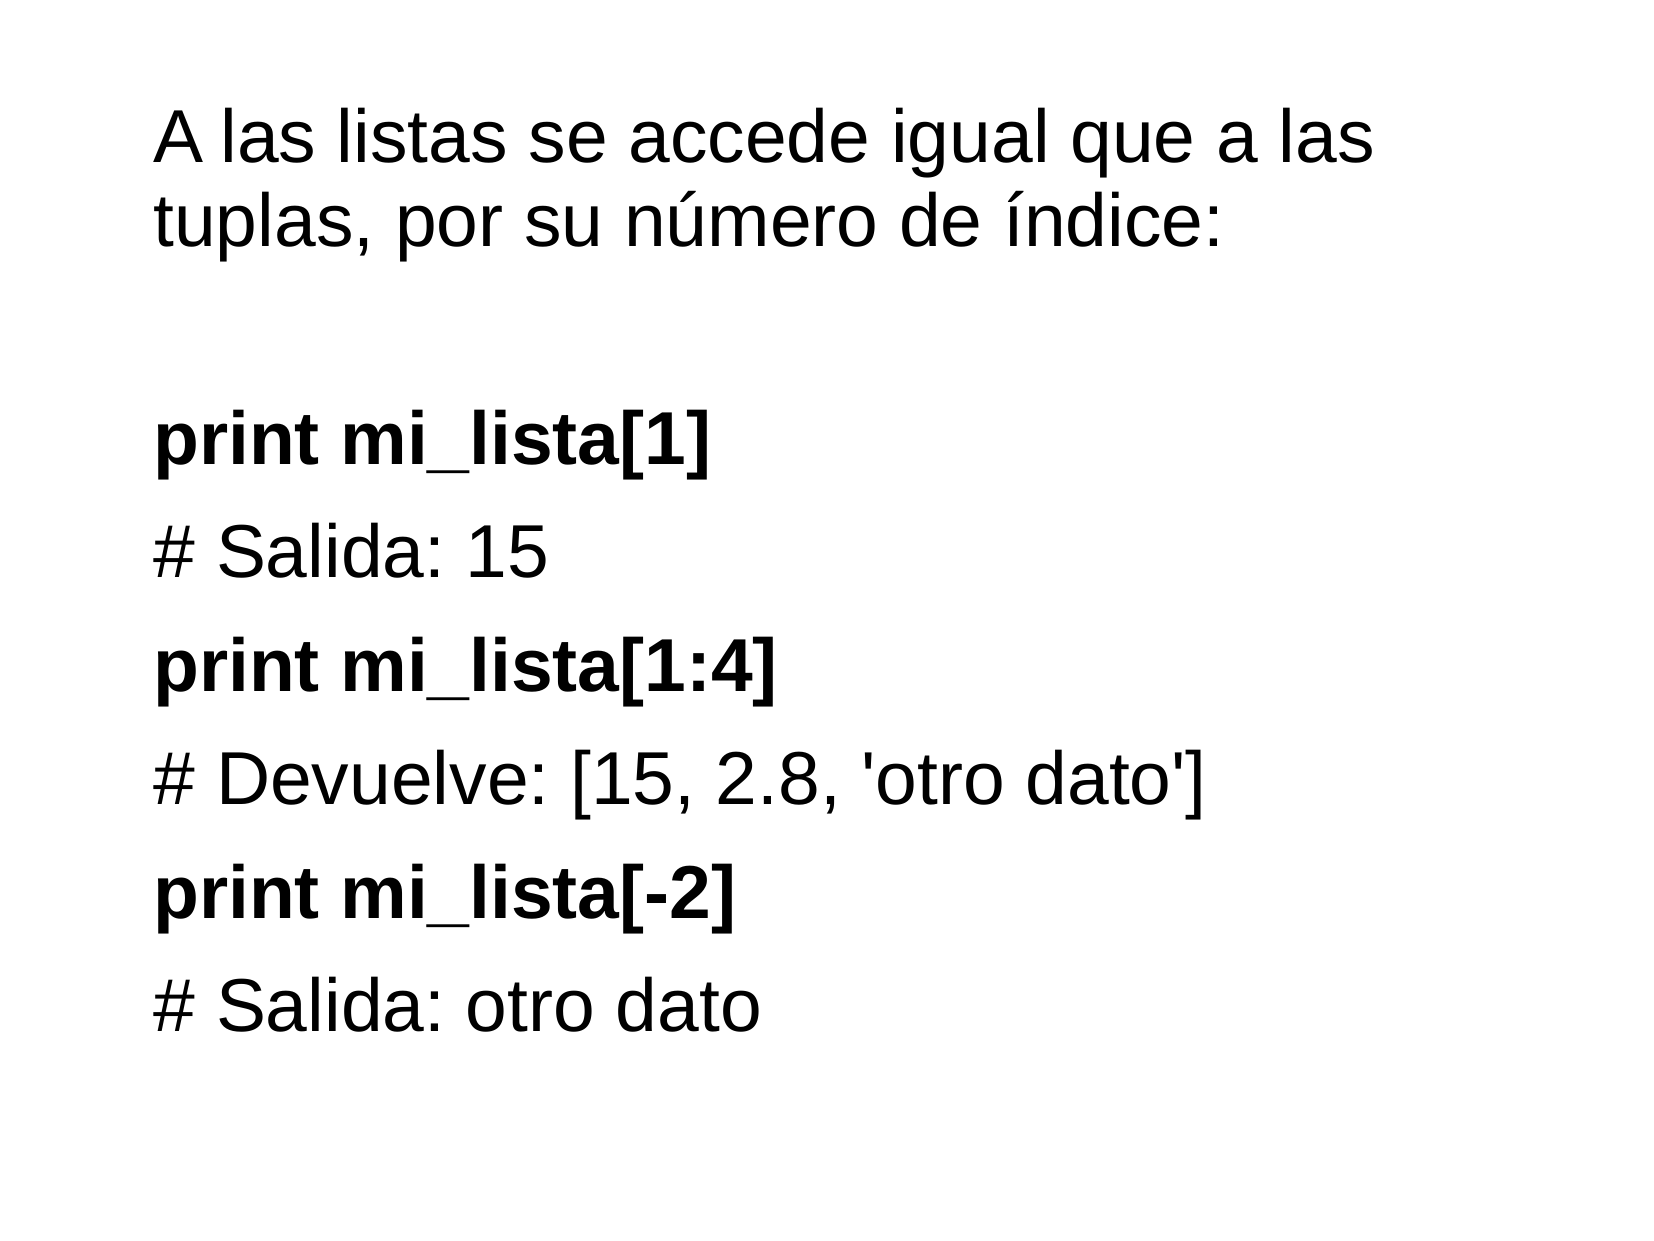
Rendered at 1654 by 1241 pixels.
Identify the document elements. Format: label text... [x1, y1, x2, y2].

list A las listas se accede igual que a las tuplas, por su número de índice: print mi_lista[1] # Salida: 15 print mi_lista[1:4] # Devuelve: [15, 2.8, 'otro dato'] print mi_lista[-2] # Salida: otro dato [82, 94, 1571, 1099]
